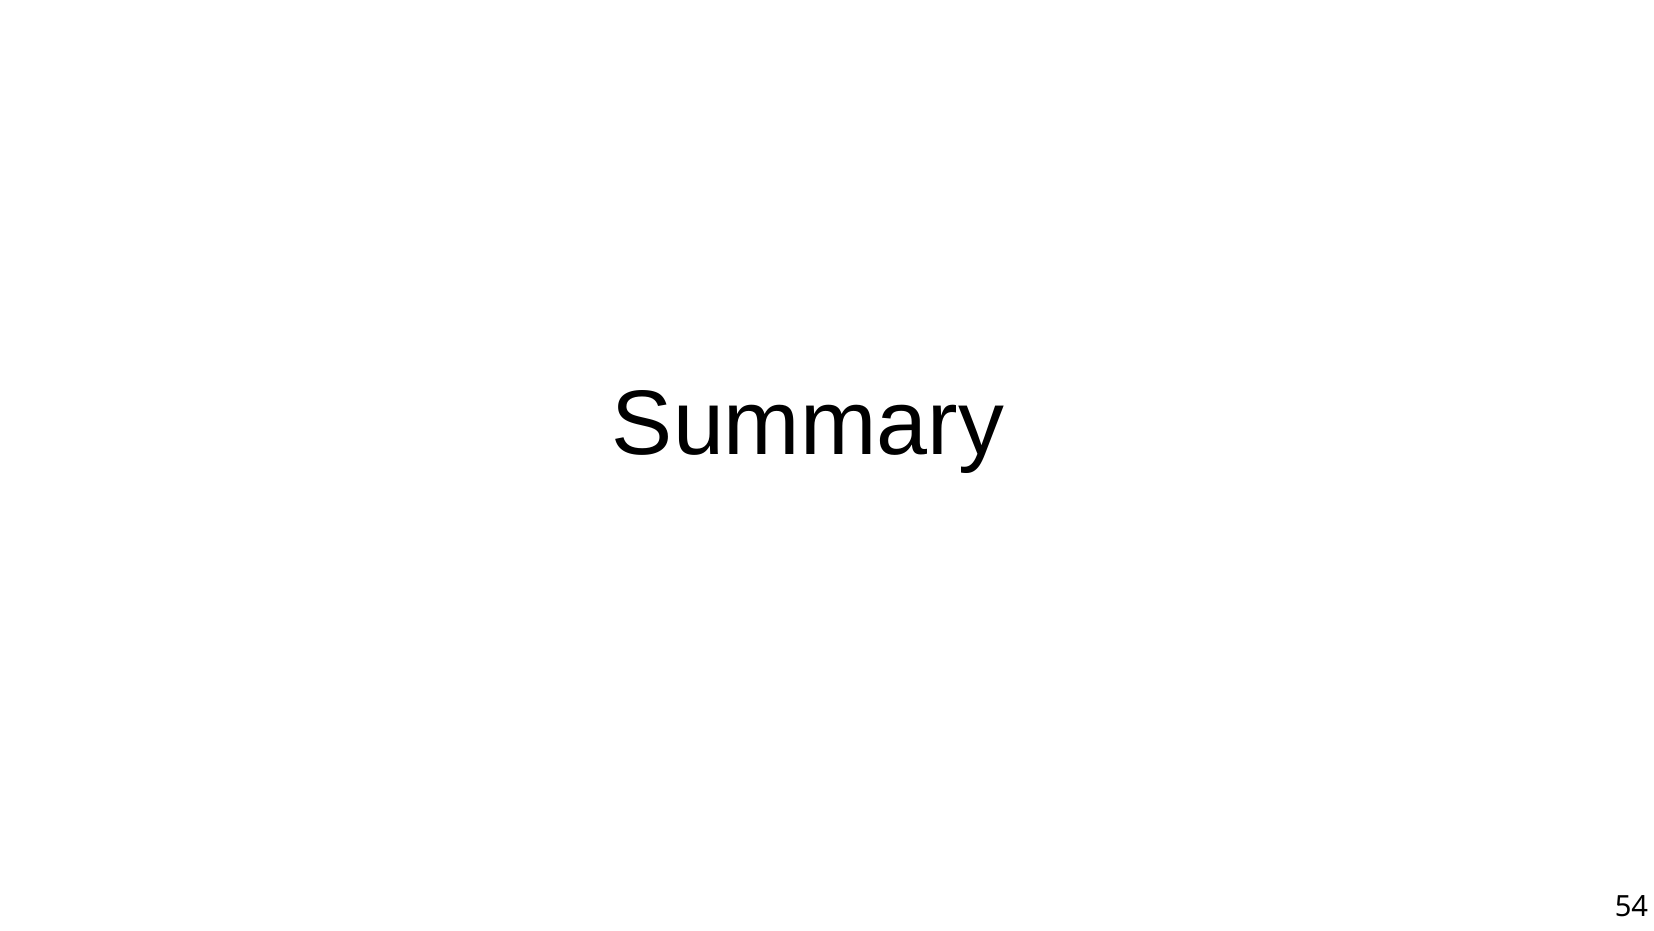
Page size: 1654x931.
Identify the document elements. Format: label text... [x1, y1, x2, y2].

title Summary [64, 345, 1553, 501]
